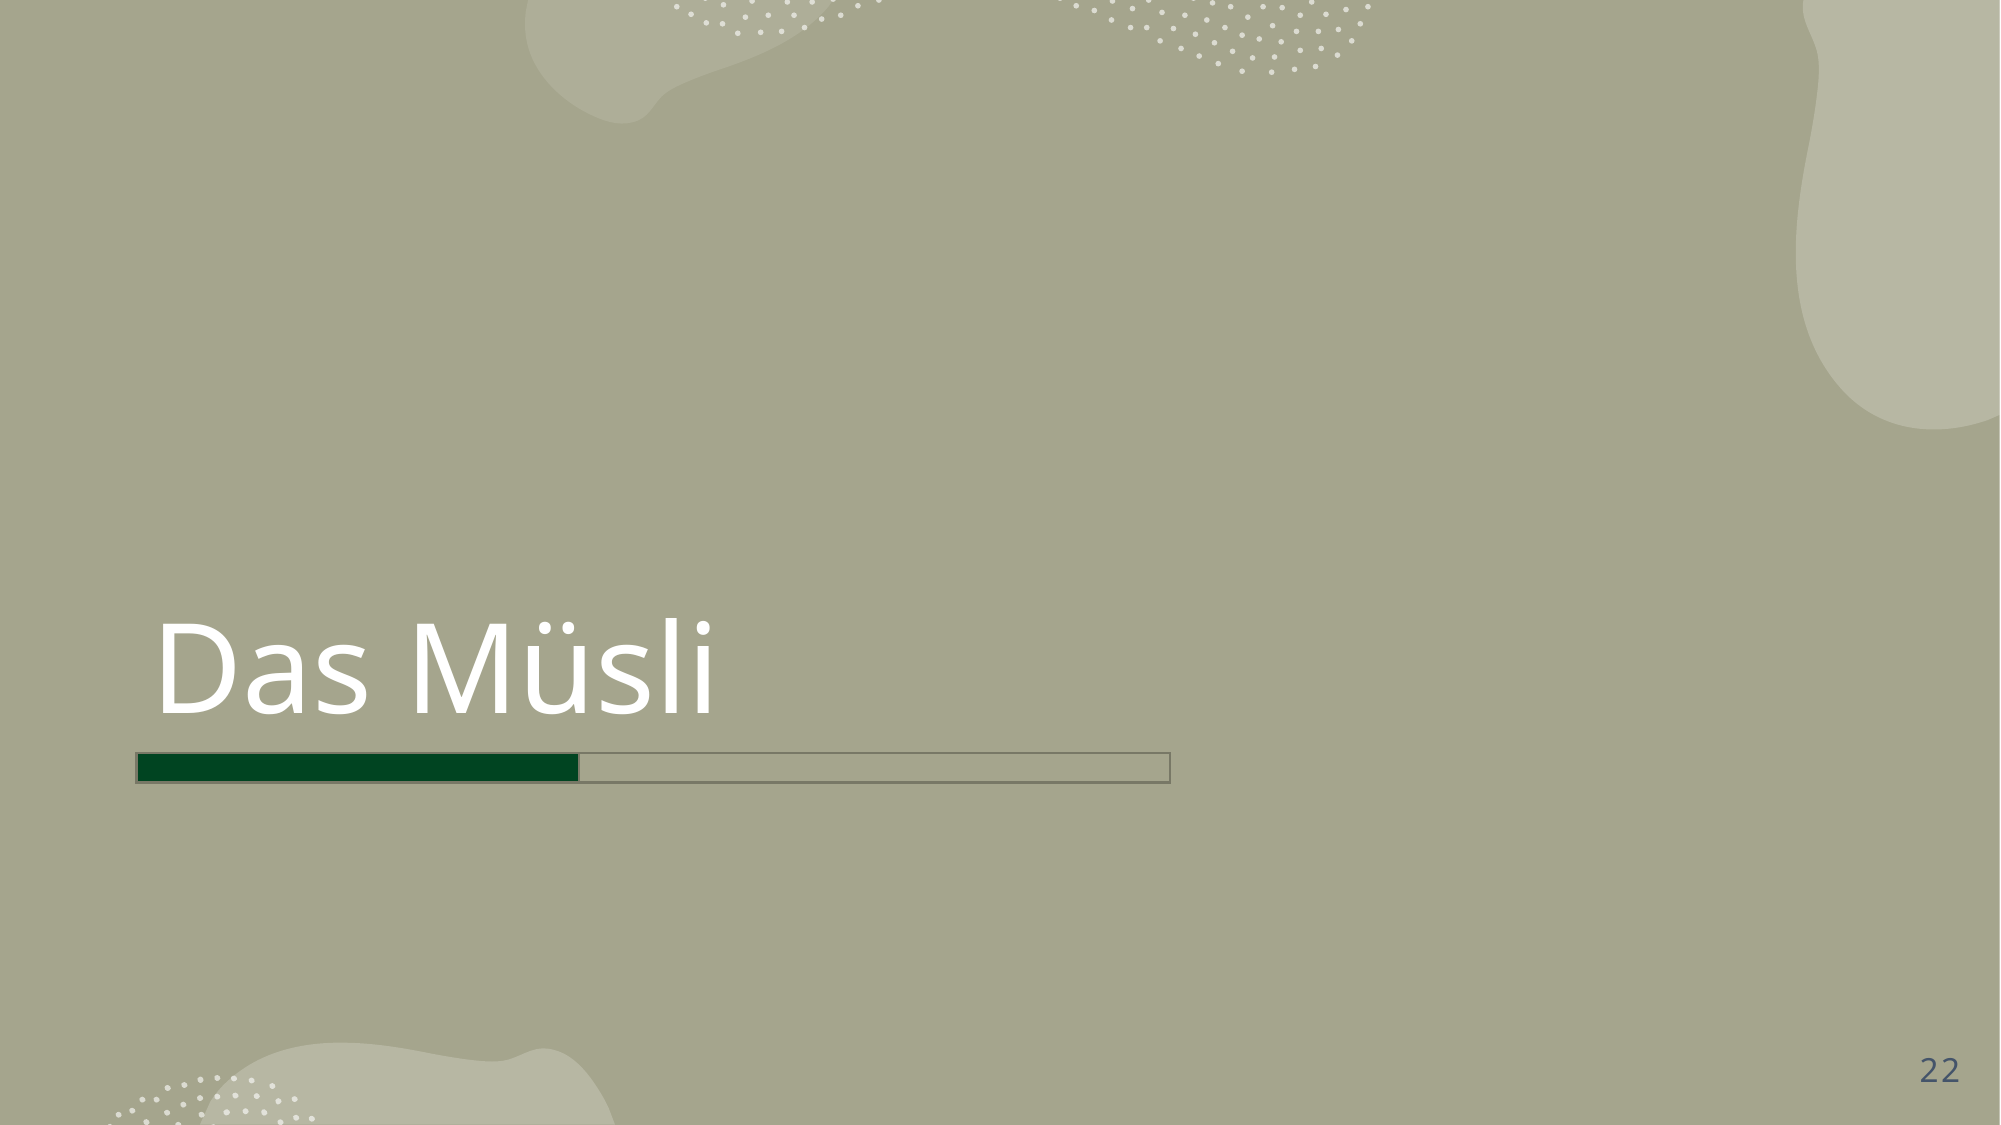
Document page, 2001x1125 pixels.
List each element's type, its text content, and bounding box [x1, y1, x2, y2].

text_box [1887, 1019, 1993, 1125]
title Das Müsli [136, 280, 1862, 749]
text_box [136, 753, 578, 782]
